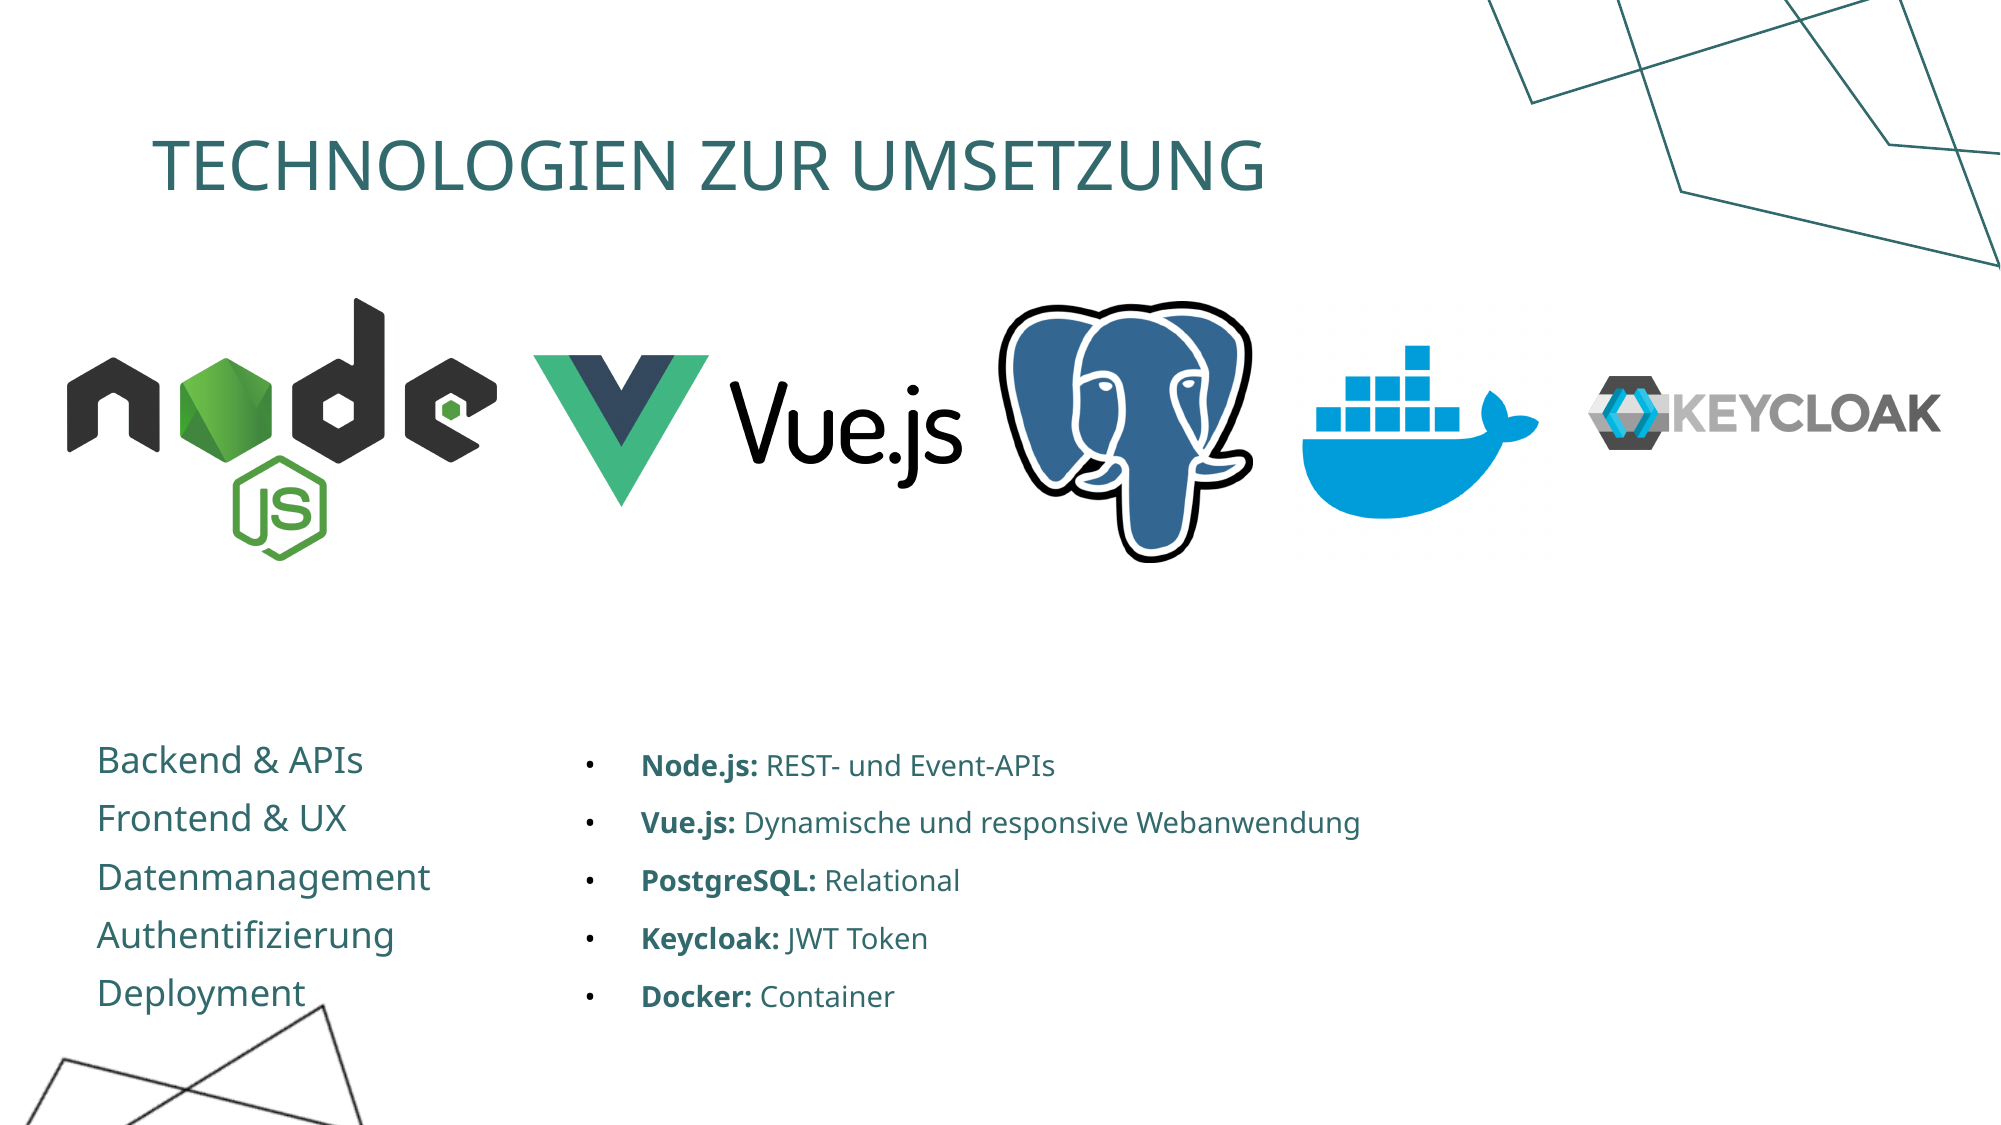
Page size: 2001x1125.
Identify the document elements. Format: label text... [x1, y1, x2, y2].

picture [998, 301, 1253, 563]
text_box Keycloak: JWT Token [585, 909, 2000, 956]
title Technologien zur Umsetzung [137, 59, 1863, 278]
text_box Docker: Container [585, 967, 2000, 1014]
text_box Datenmanagement [97, 852, 468, 898]
text_box Backend & APIs [97, 735, 468, 781]
picture [1289, 301, 1552, 563]
text_box Deployment [97, 968, 468, 1015]
picture [1588, 377, 1941, 450]
text_box Vue.js: Dynamische und responsive Webanwendung [585, 793, 2000, 840]
picture [533, 355, 962, 507]
picture [67, 298, 497, 561]
text_box PostgreSQL: Relational [585, 851, 2000, 898]
text_box Node.js: REST- und Event-APIs [585, 735, 1974, 783]
text_box Authentifizierung [97, 910, 468, 956]
text_box Frontend & UX [97, 793, 468, 840]
